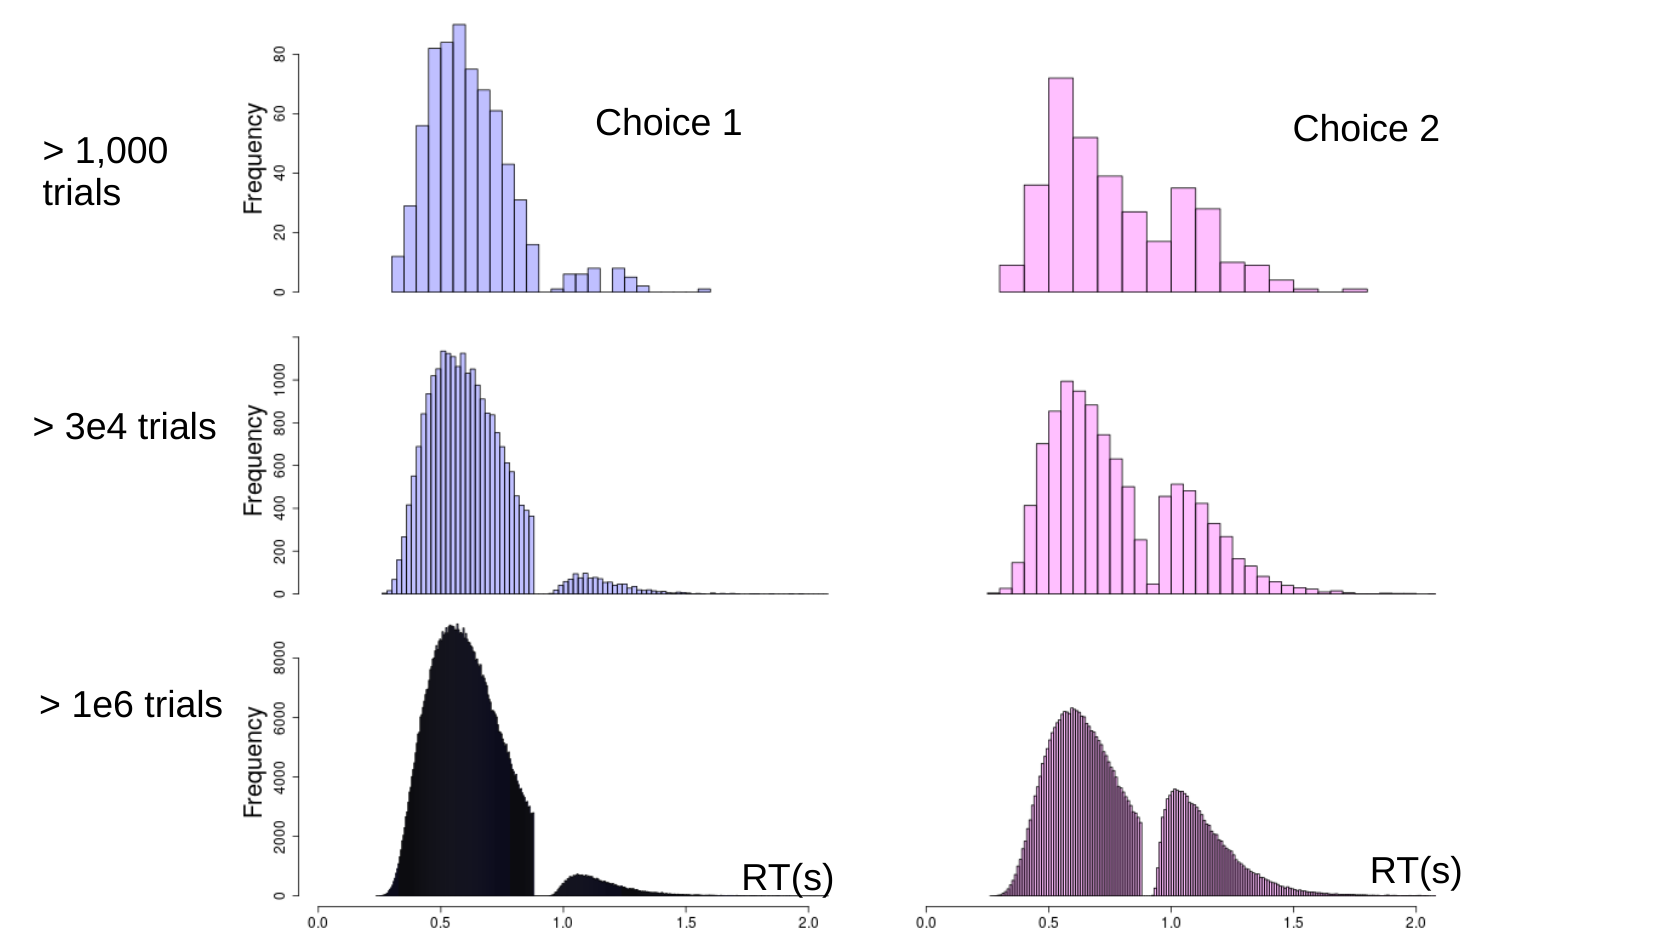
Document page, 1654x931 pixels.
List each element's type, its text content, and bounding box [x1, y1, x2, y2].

text_box > 1e6 trials [24, 676, 241, 744]
text_box Choice 2 [1277, 100, 1486, 160]
text_box Choice 1 [580, 93, 797, 162]
text_box > 1,000 trials [27, 121, 244, 221]
text_box RT(s) [1355, 842, 1482, 899]
picture [206, 3, 1447, 931]
text_box RT(s) [726, 848, 854, 906]
text_box > 3e4 trials [17, 398, 234, 466]
